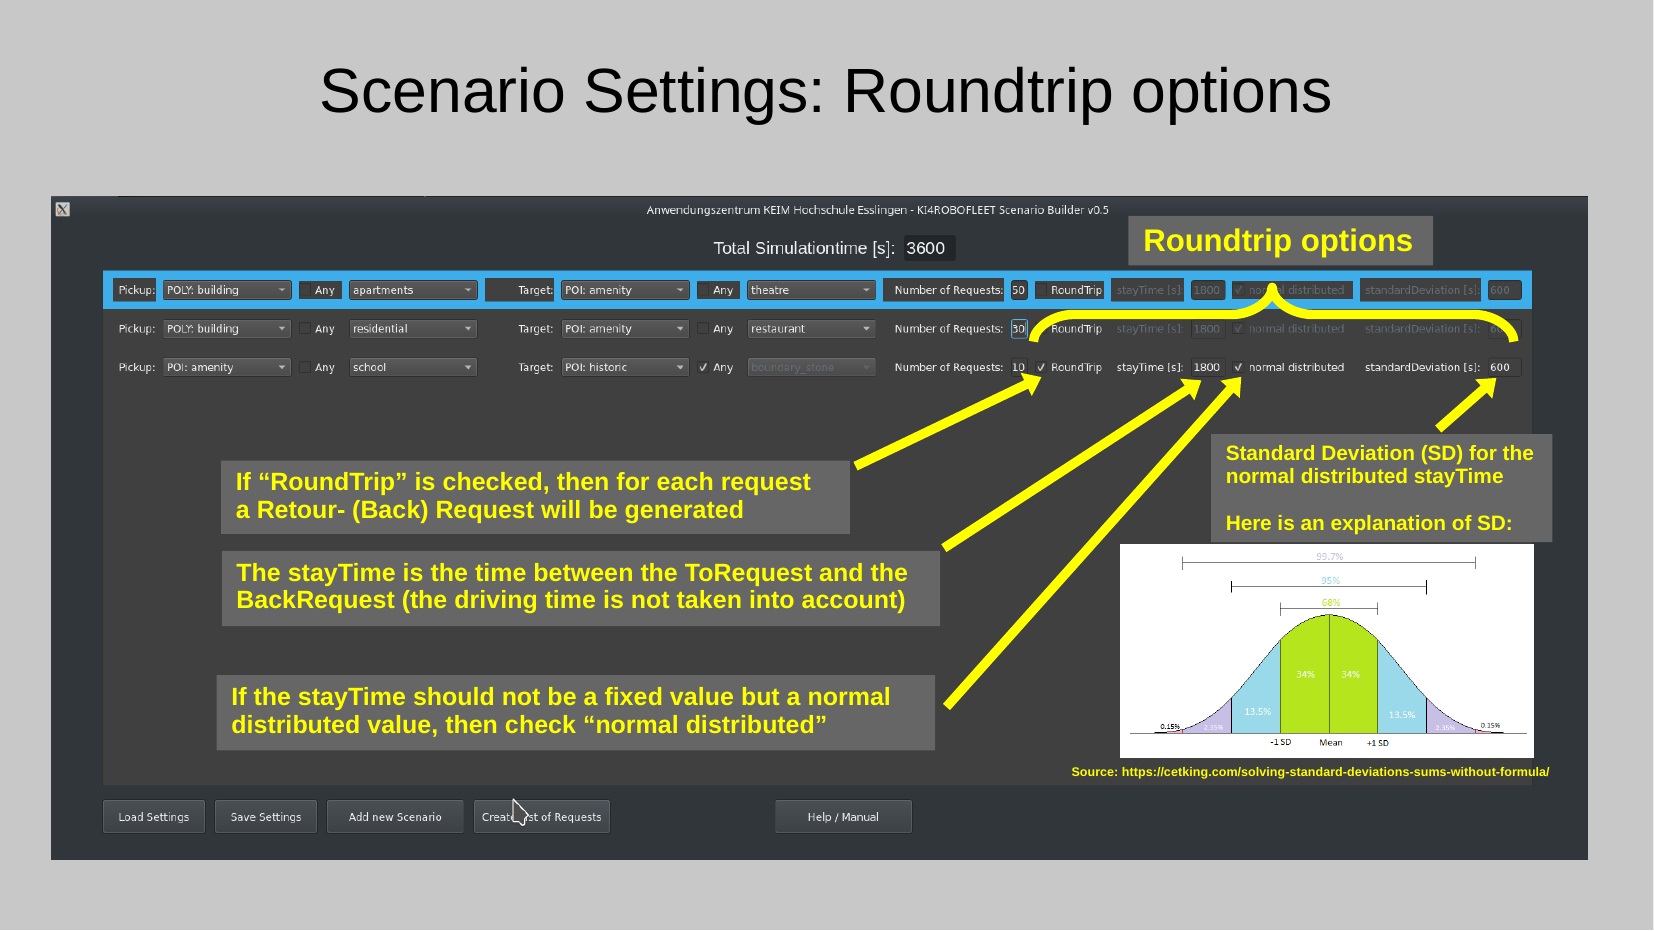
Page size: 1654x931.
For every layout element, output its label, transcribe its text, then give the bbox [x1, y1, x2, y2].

text_box If “RoundTrip” is checked, then for each request a Retour- (Back) Request will be generated [221, 460, 850, 534]
text_box The stayTime is the time between the ToRequest and the BackRequest (the driving time is not taken into account) [221, 550, 941, 627]
title Scenario Settings: Roundtrip options [82, 37, 1571, 146]
text_box If the stayTime should not be a fixed value but a normal distributed value, then check “normal distributed” [216, 675, 936, 751]
picture [51, 196, 1588, 860]
text_box Roundtrip options [1128, 215, 1434, 266]
text_box Standard Deviation (SD) for the normal distributed stayTime Here is an explanation of SD: [1211, 434, 1553, 543]
text_box Source: https://cetking.com/solving-standard-deviations-sums-without-formula/ [1056, 757, 1566, 801]
